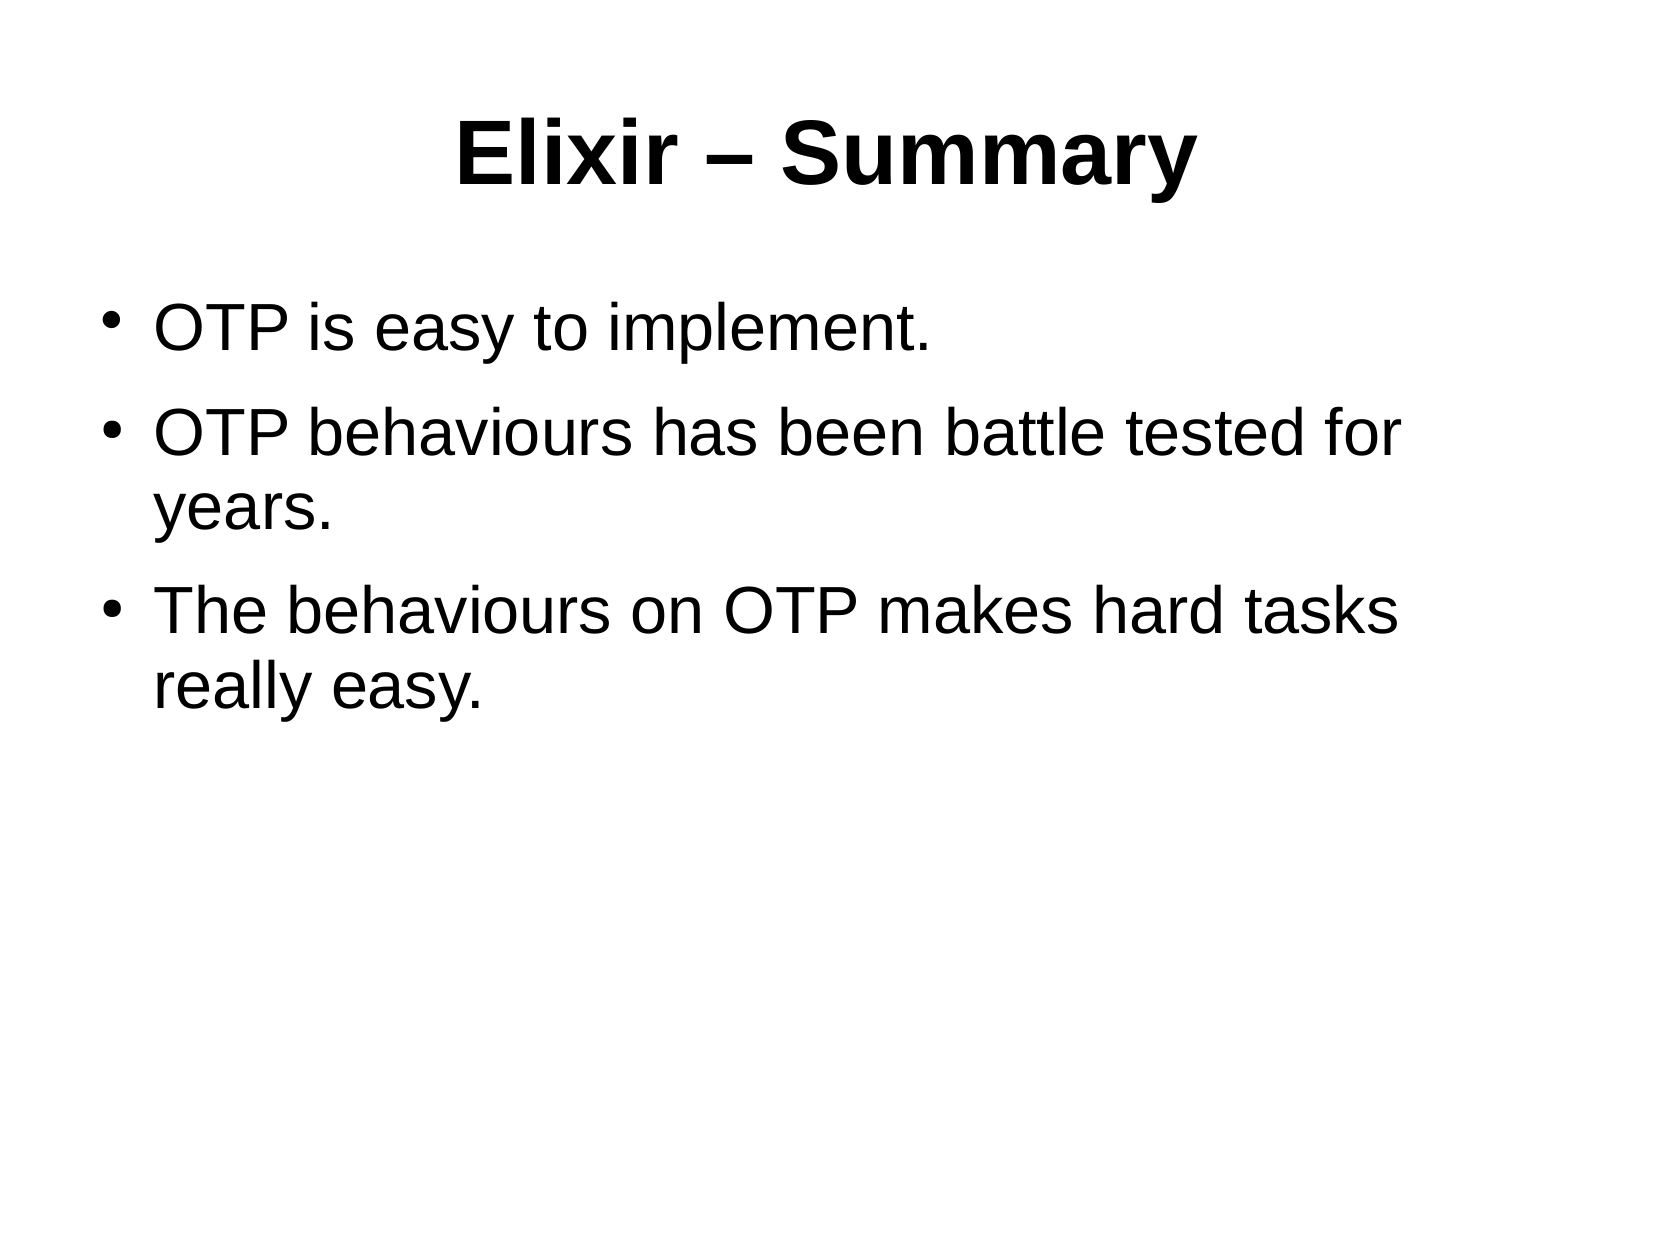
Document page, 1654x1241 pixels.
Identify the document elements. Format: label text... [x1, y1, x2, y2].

title Elixir – Summary [82, 49, 1571, 257]
list OTP is easy to implement. OTP behaviours has been battle tested for years. The behaviours on OTP makes hard tasks really easy. [82, 290, 1571, 1010]
